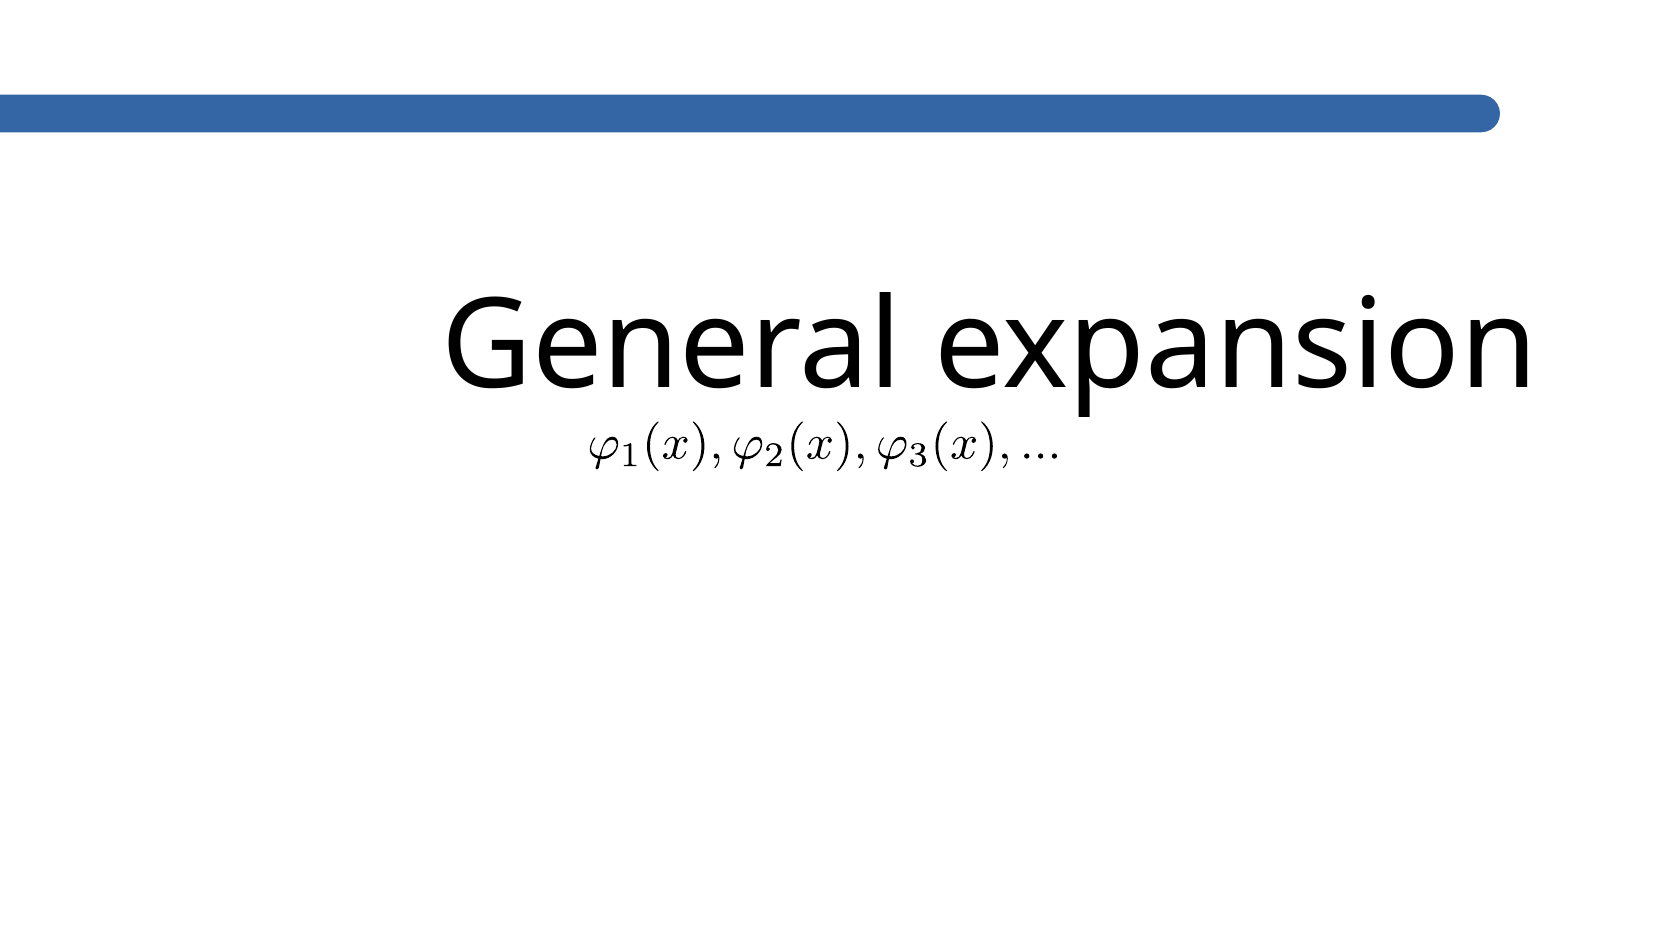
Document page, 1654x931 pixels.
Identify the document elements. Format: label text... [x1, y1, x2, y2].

text_box [589, 421, 1058, 472]
text_box General expansion [426, 246, 1207, 419]
